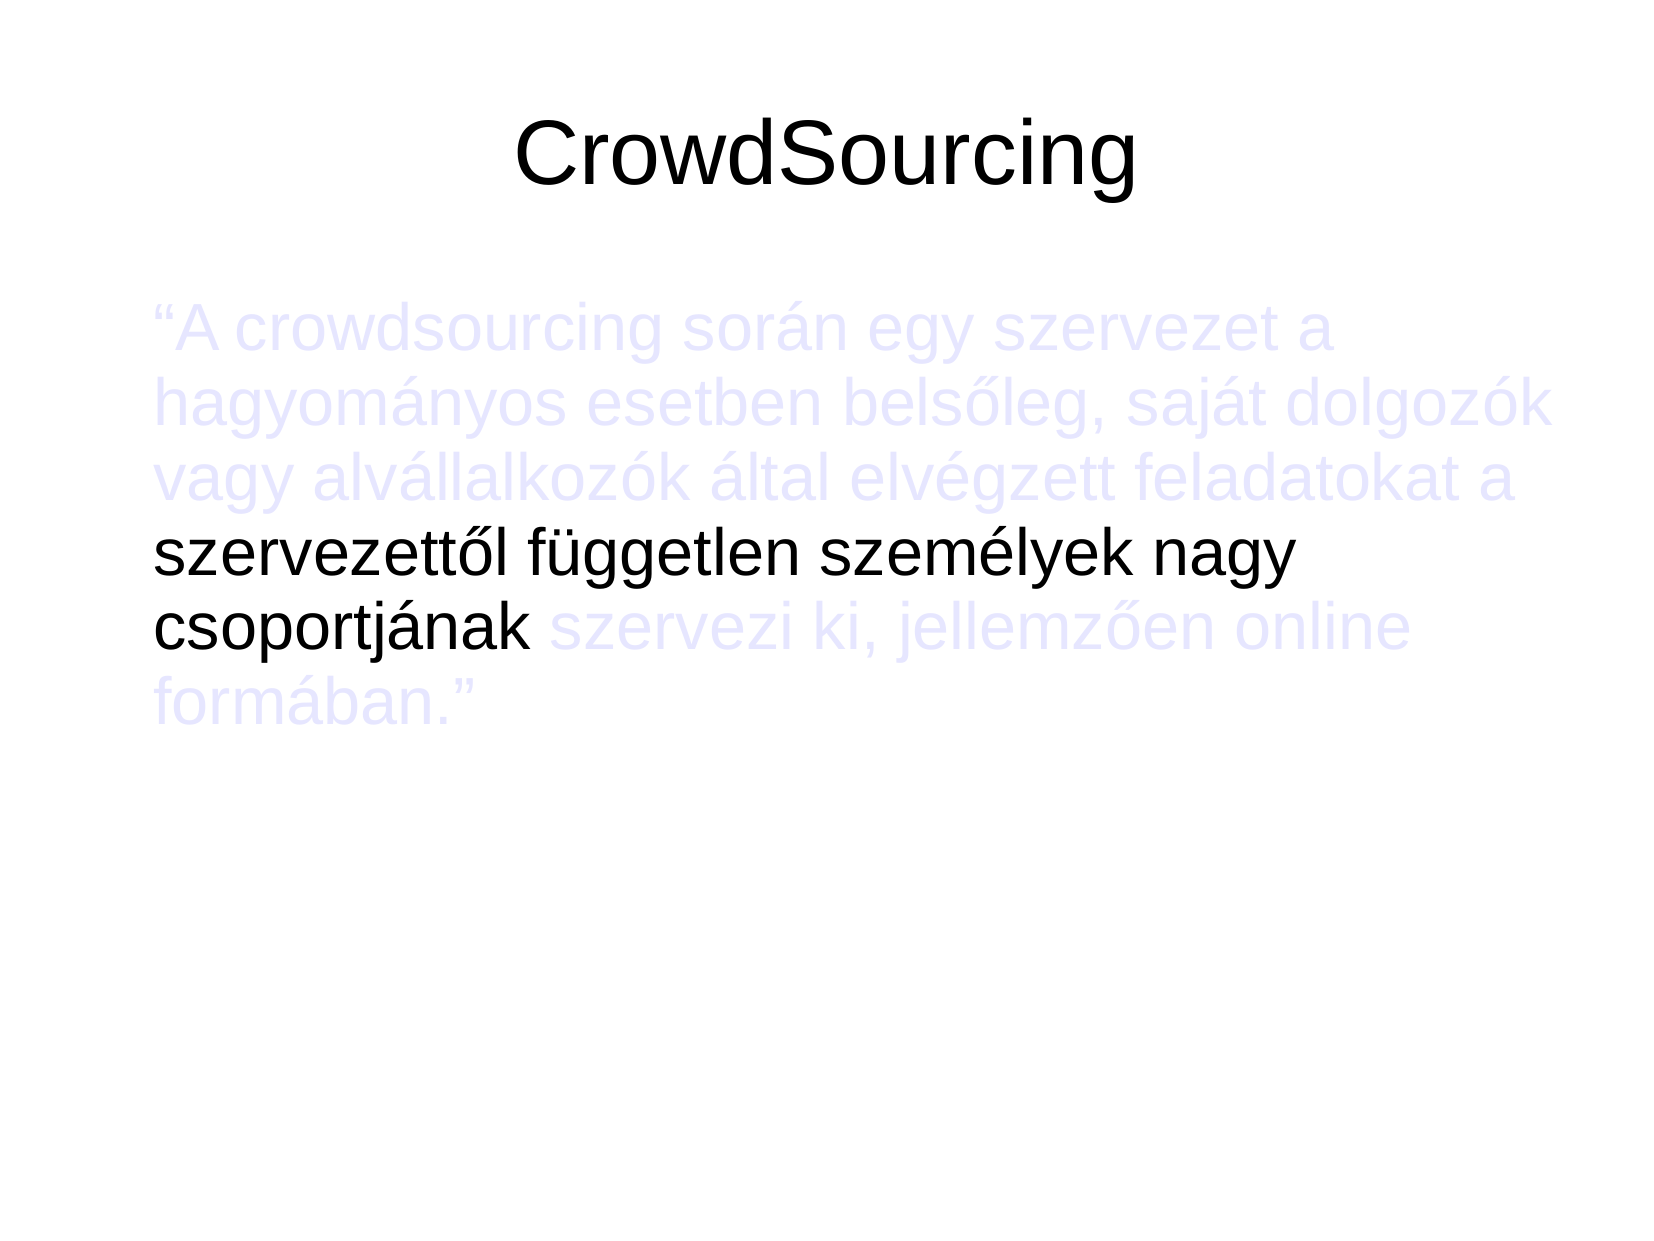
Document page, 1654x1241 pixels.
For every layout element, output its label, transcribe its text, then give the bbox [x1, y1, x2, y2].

list “A crowdsourcing során egy szervezet a hagyományos esetben belsőleg, saját dolgozók vagy alvállalkozók által elvégzett feladatokat a szervezettől független személyek nagy csoportjának szervezi ki, jellemzően online formában.” [82, 290, 1571, 1109]
title CrowdSourcing [82, 49, 1571, 257]
